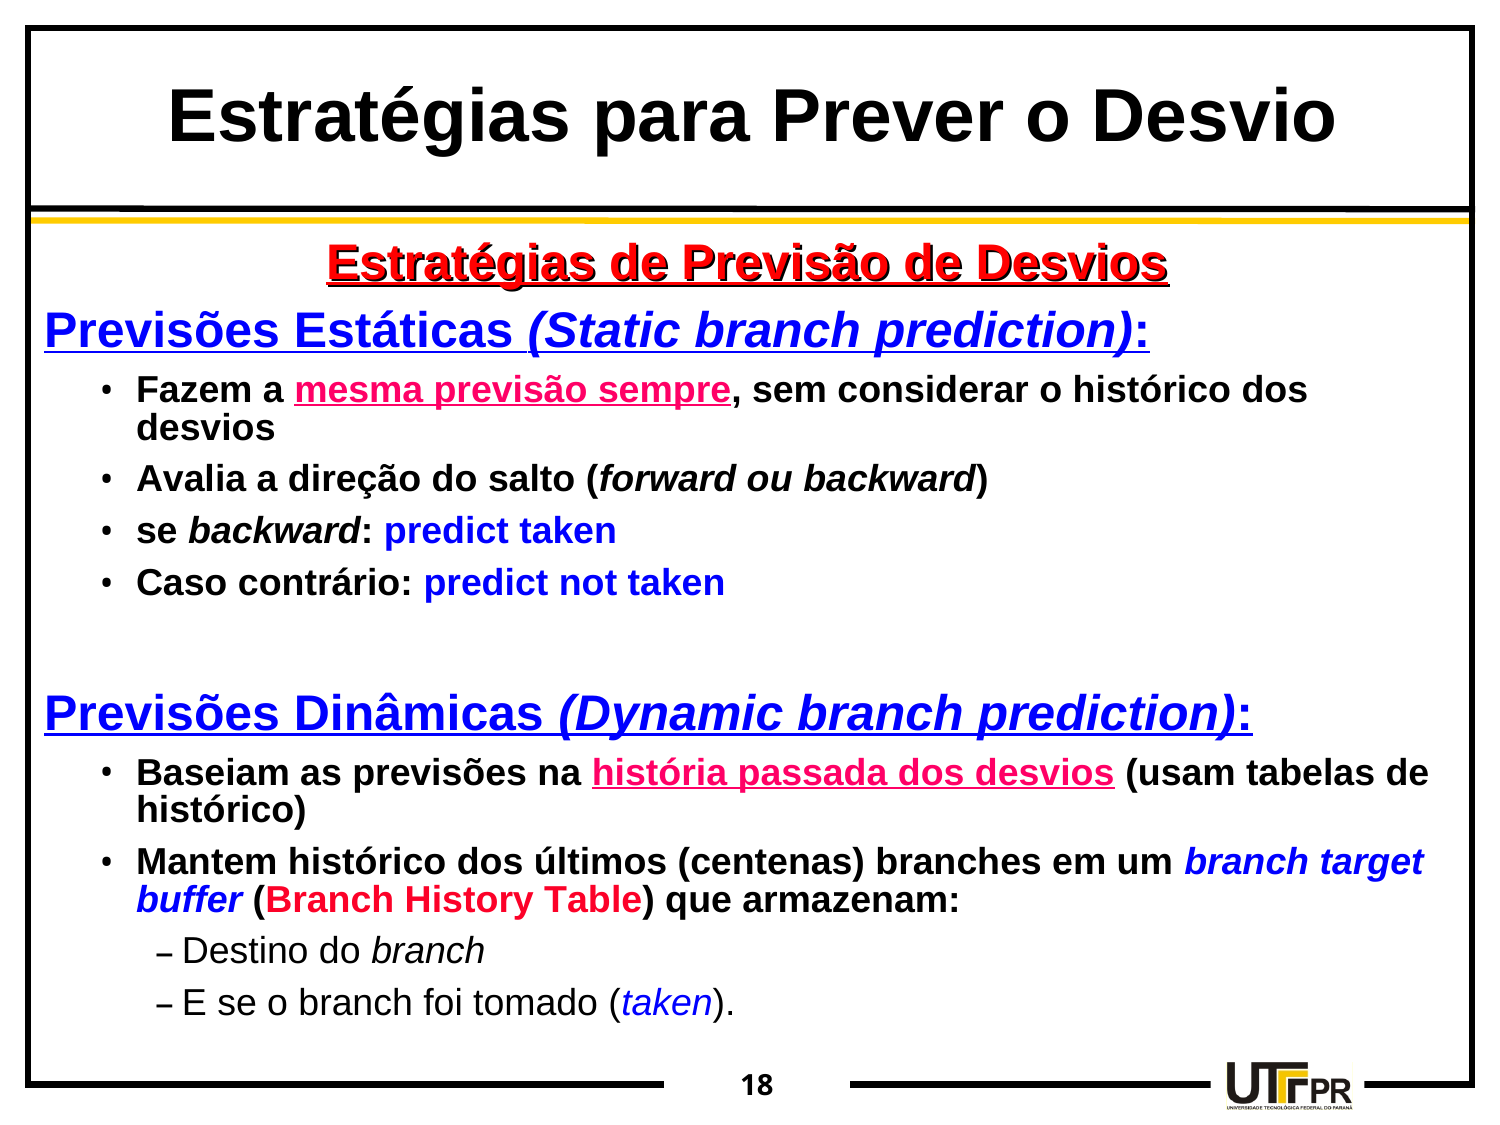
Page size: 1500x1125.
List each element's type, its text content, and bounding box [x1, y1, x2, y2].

picture [1226, 1062, 1353, 1110]
title Estratégias para Prever o Desvio [29, 73, 1477, 168]
list Estratégias de Previsão de Desvios Previsões Estáticas (Static branch prediction): Fazem a mesma previsão sempre, sem considerar o histórico dos desvios Avalia a direção do salto (forward ou backward) se backward: predict taken Caso contrário: predict not taken Previsões Dinâmicas (Dynamic branch prediction): Baseiam as previsões na história passada dos desvios (usam tabelas de histórico) Mantem histórico dos últimos (centenas) branches em um branch target buffer (Branch History Table) que armazenam: Destino do branch E se o branch foi tomado (taken). [29, 231, 1465, 1037]
